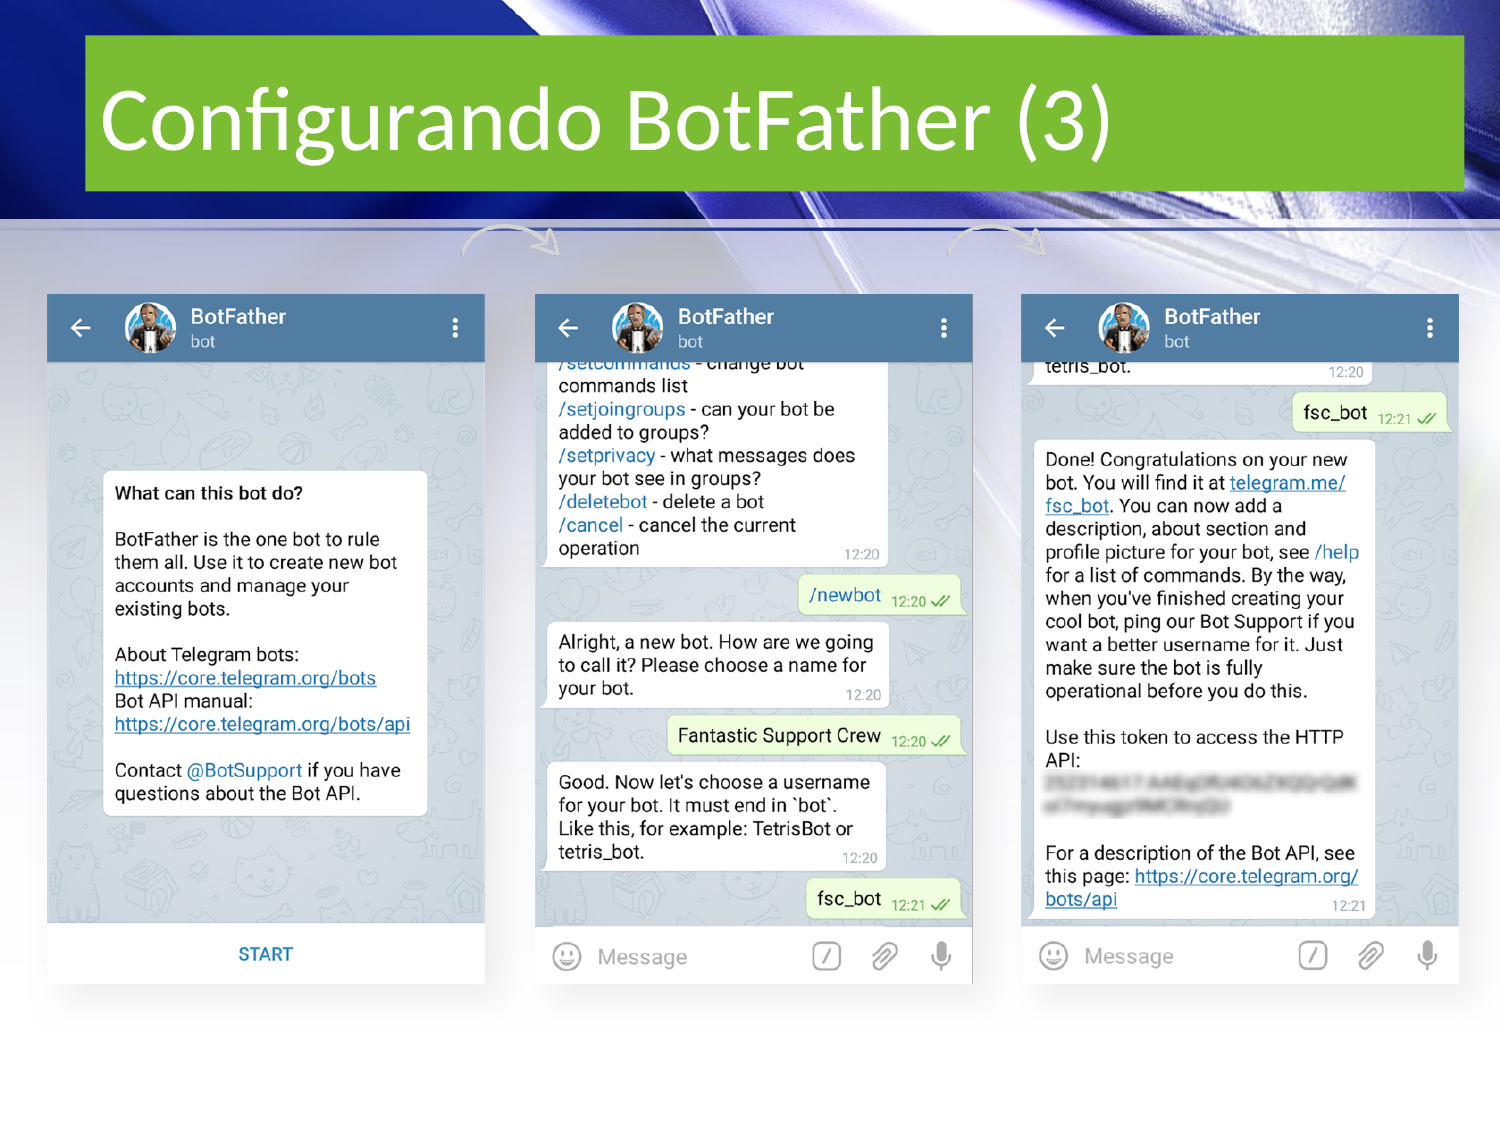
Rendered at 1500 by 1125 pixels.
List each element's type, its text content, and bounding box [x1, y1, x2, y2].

picture [0, 0, 1500, 1125]
text_box Configurando BotFather (3) [85, 35, 1465, 188]
